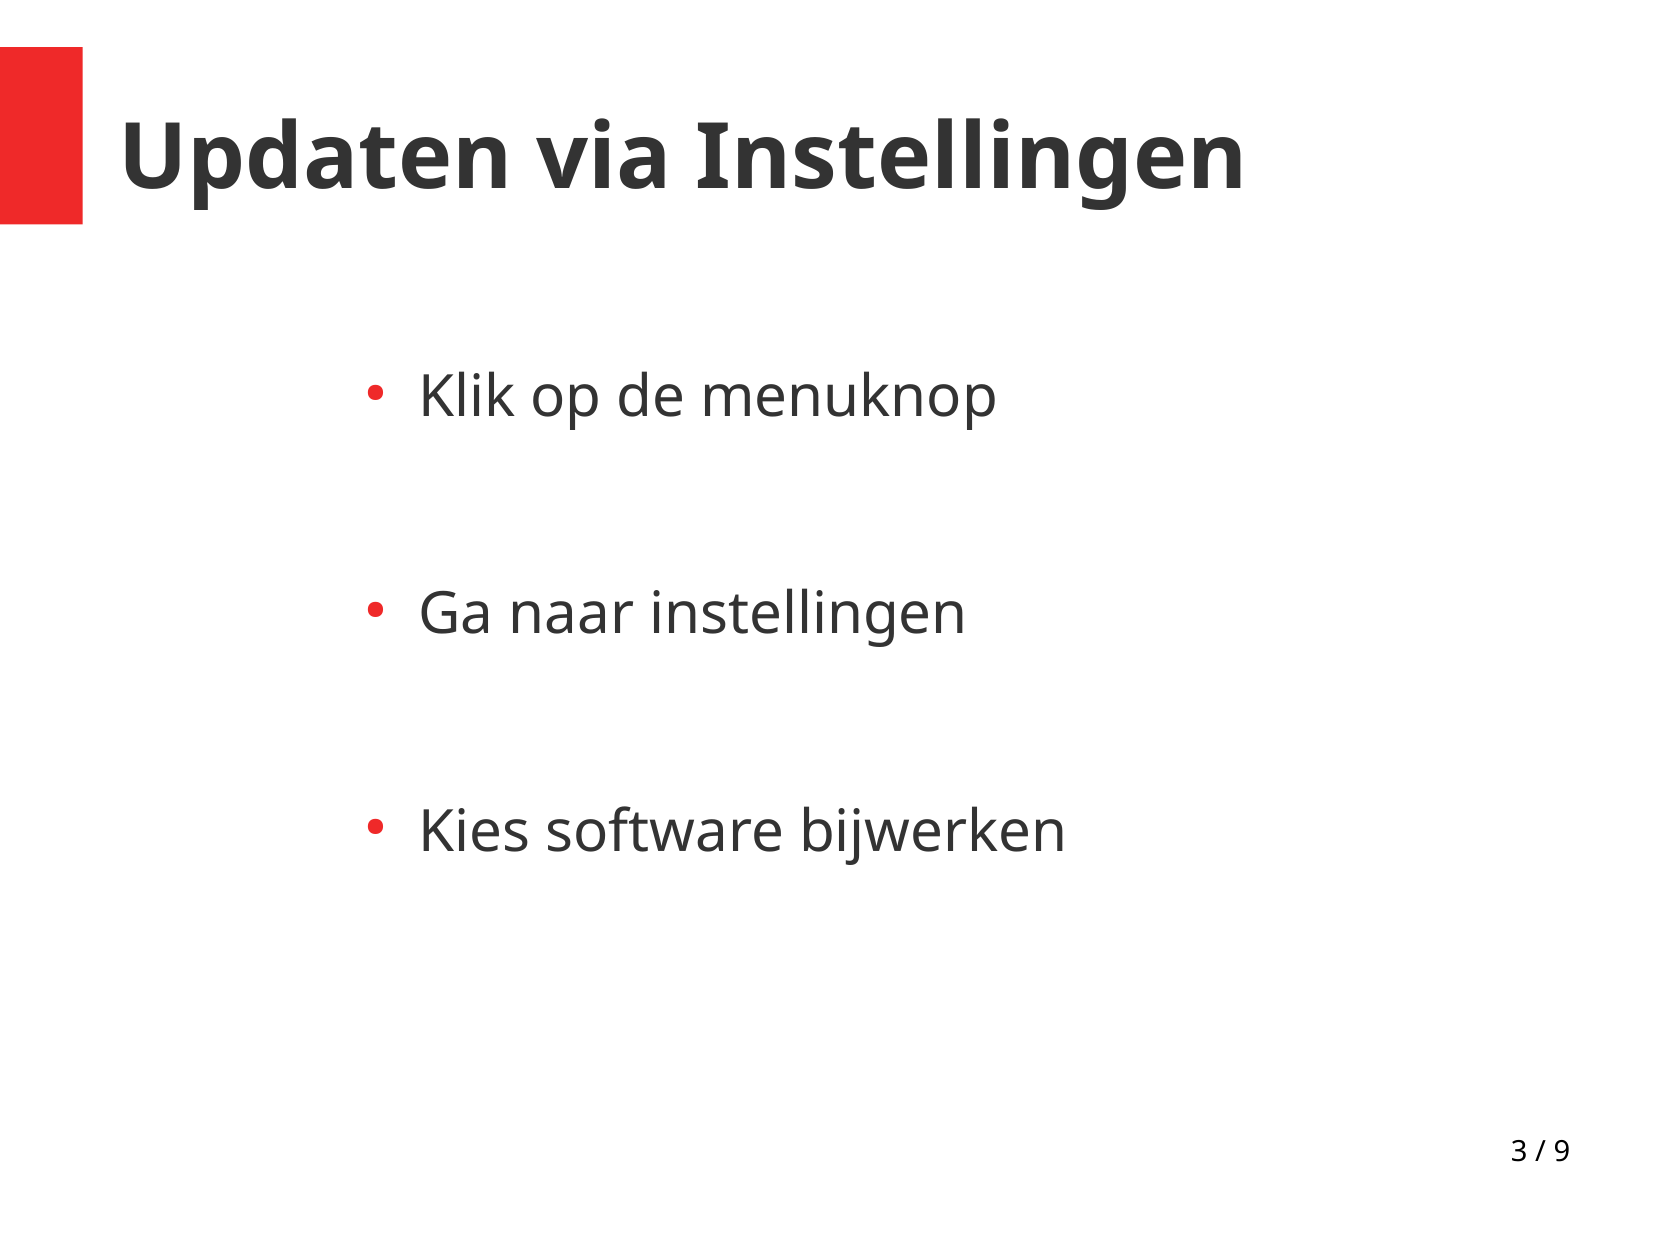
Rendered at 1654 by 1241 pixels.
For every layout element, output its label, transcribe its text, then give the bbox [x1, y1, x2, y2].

list Klik op de menuknop Ga naar instellingen Kies software bijwerken [347, 354, 1306, 1074]
title Updaten via Instellingen [118, 49, 1571, 257]
